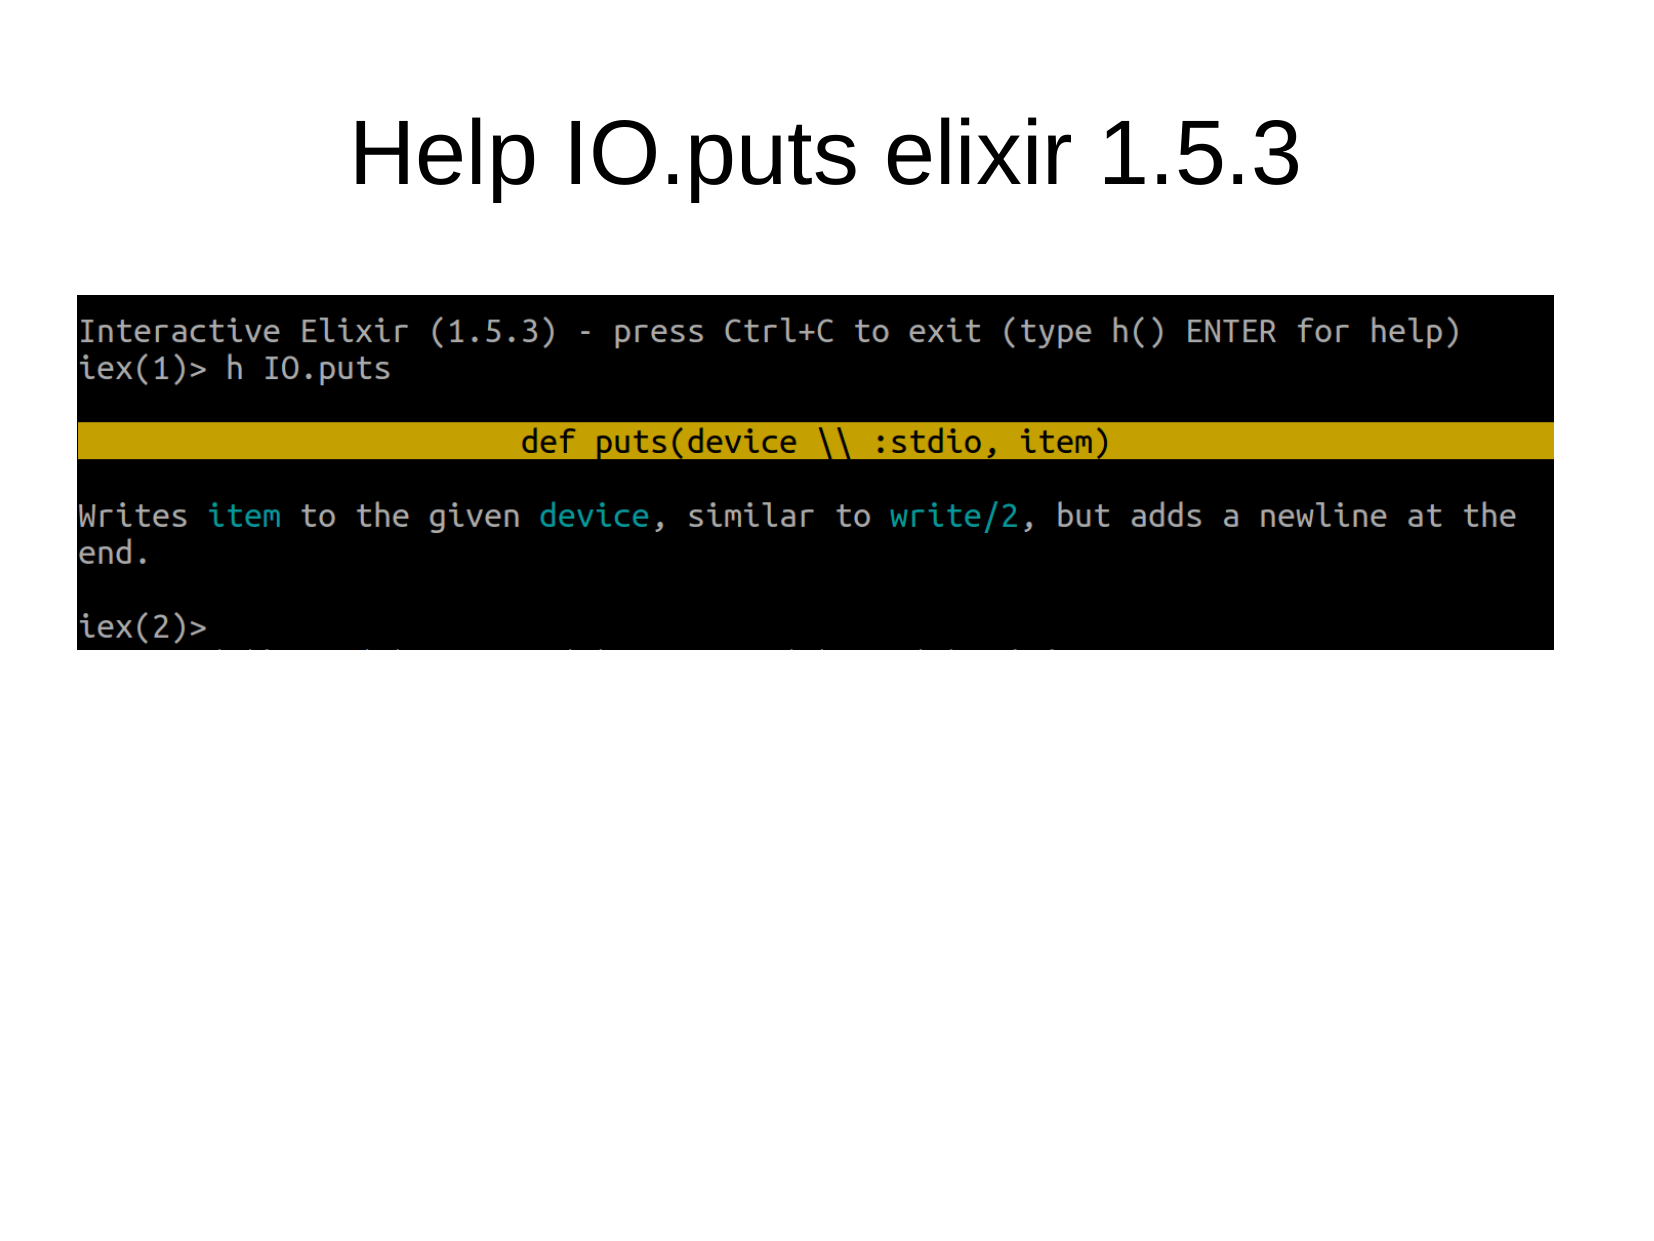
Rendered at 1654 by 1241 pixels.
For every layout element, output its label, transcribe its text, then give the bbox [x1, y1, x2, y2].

picture [77, 295, 1554, 650]
title Help IO.puts elixir 1.5.3 [82, 49, 1571, 257]
